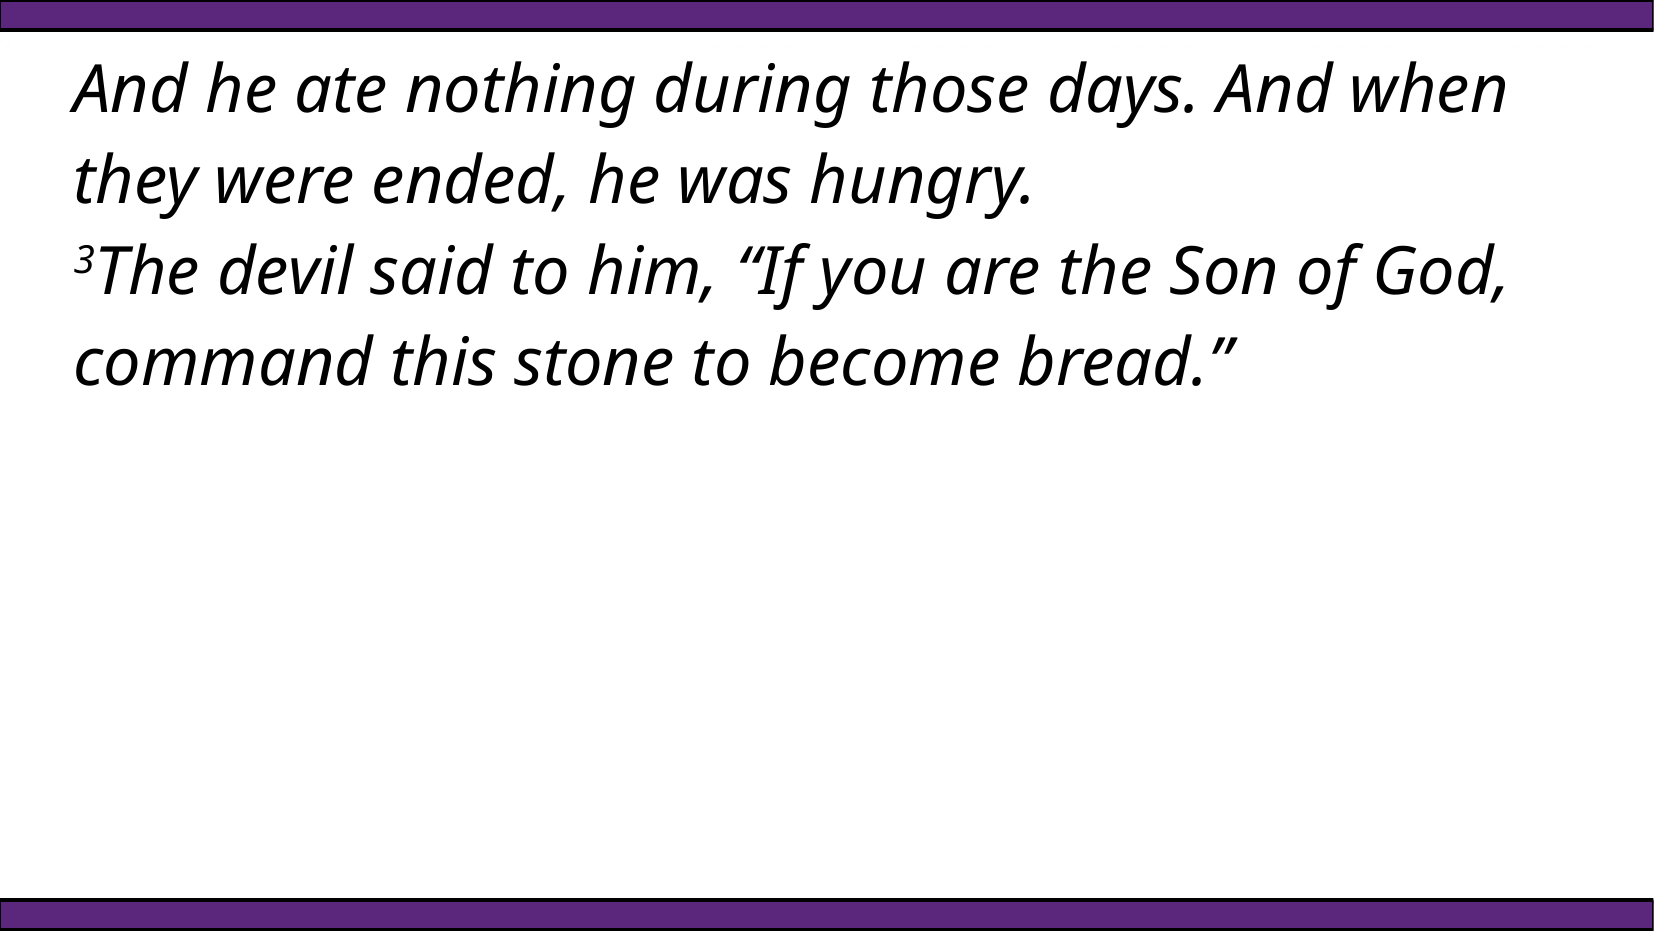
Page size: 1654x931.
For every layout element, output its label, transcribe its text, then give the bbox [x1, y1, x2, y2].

picture [0, 31, 1654, 900]
text_box [0, 0, 1654, 31]
text_box [0, 900, 1654, 931]
text_box And he ate nothing during those days. And when they were ended, he was hungry. 3The devil said to him, “If you are the Son of God, command this stone to become bread.” [58, 34, 1589, 405]
